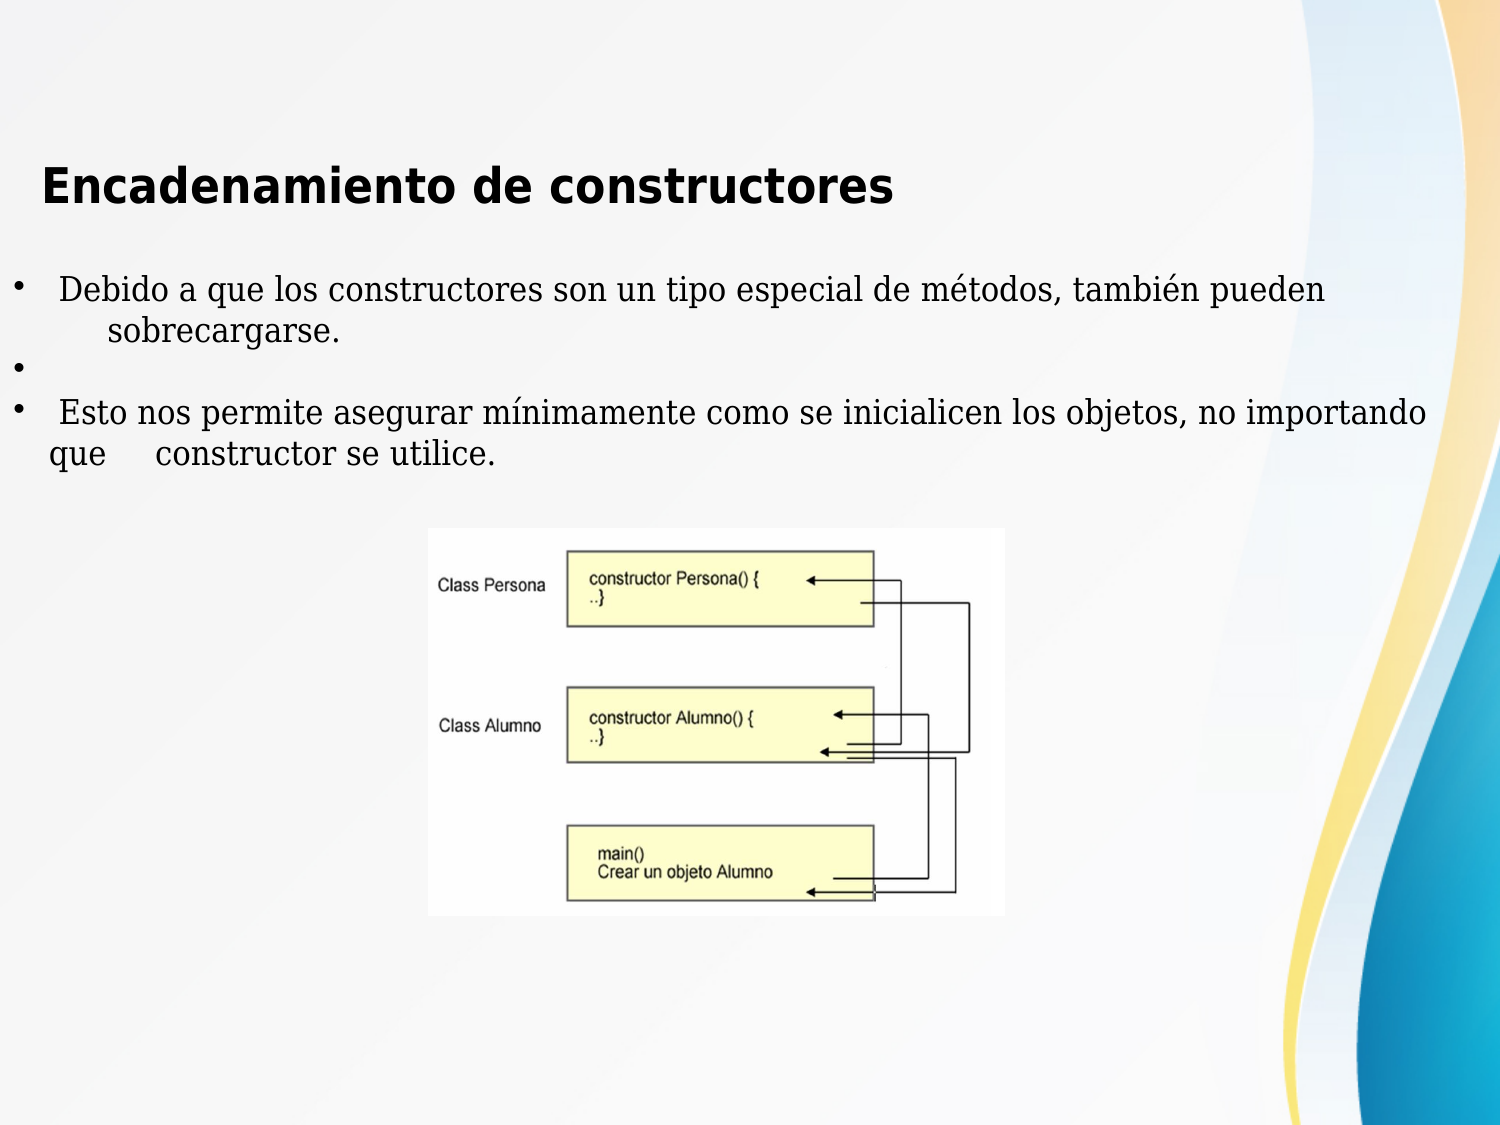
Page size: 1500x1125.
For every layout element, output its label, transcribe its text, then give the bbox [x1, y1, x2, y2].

text_box Encadenamiento de constructores [27, 147, 1474, 218]
picture [0, 0, 1500, 261]
picture [0, 472, 1500, 1125]
text_box Debido a que los constructores son un tipo especial de métodos, también pueden sobrecargarse. Esto nos permite asegurar mínimamente como se inicialicen los objetos, no importando que constructor se utilice. [0, 261, 1500, 472]
